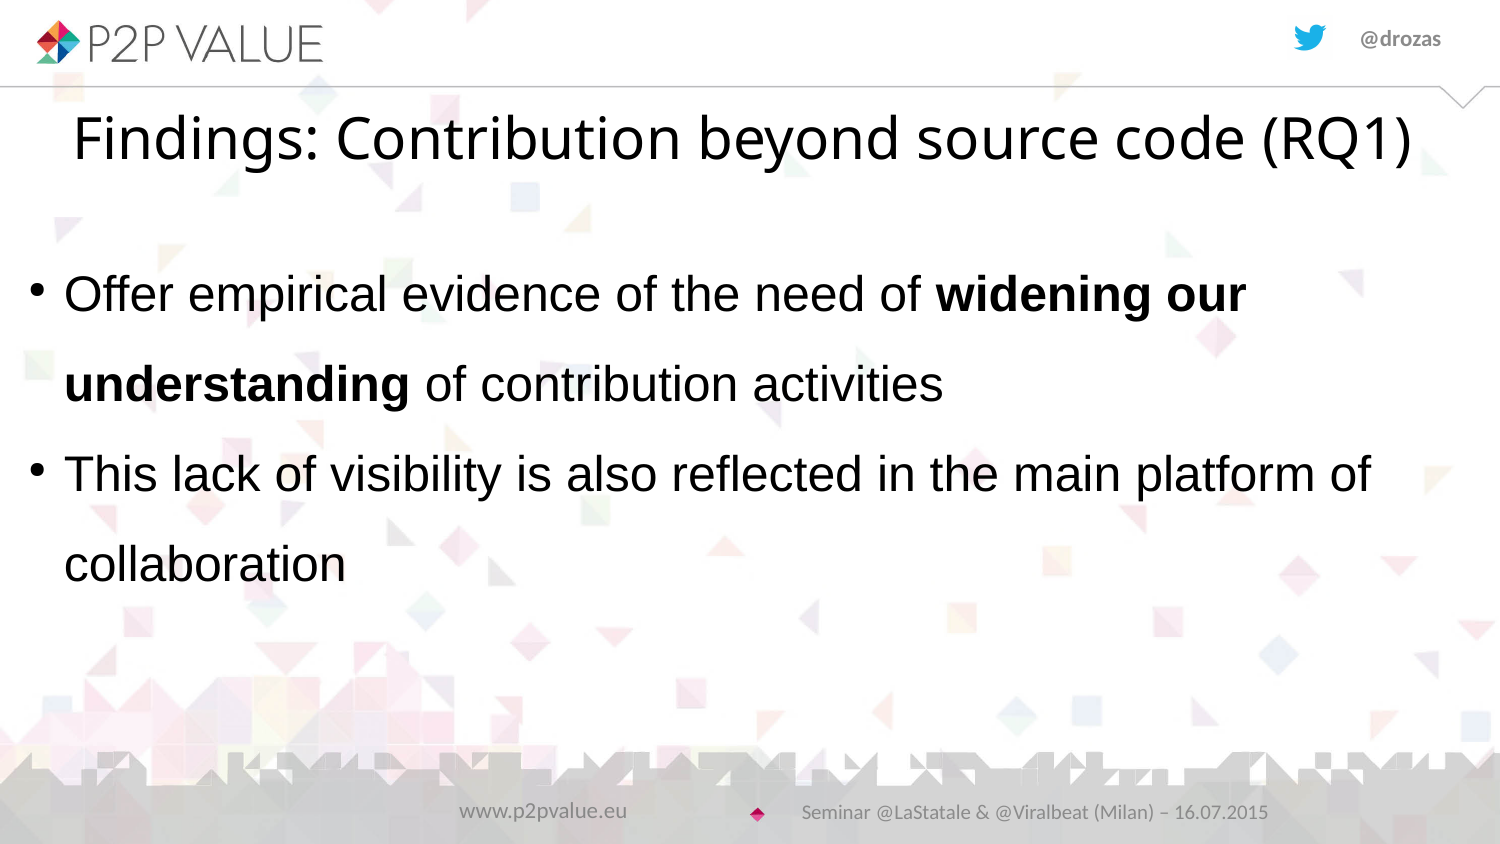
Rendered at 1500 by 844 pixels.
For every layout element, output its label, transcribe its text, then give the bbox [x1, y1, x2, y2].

subtitle Offer empirical evidence of the need of widening our understanding of contribution activities This lack of visibility is also reflected in the main platform of collaboration [15, 225, 1496, 781]
picture [0, 0, 1500, 844]
text_box @drozas [1333, 15, 1455, 60]
title Findings: Contribution beyond source code (RQ1) [0, 92, 1486, 181]
text_box Seminar @LaStatale & @Viralbeat (Milan) – 16.07.2015 [788, 788, 1481, 834]
text_box www.p2pvalue.eu [453, 789, 672, 829]
